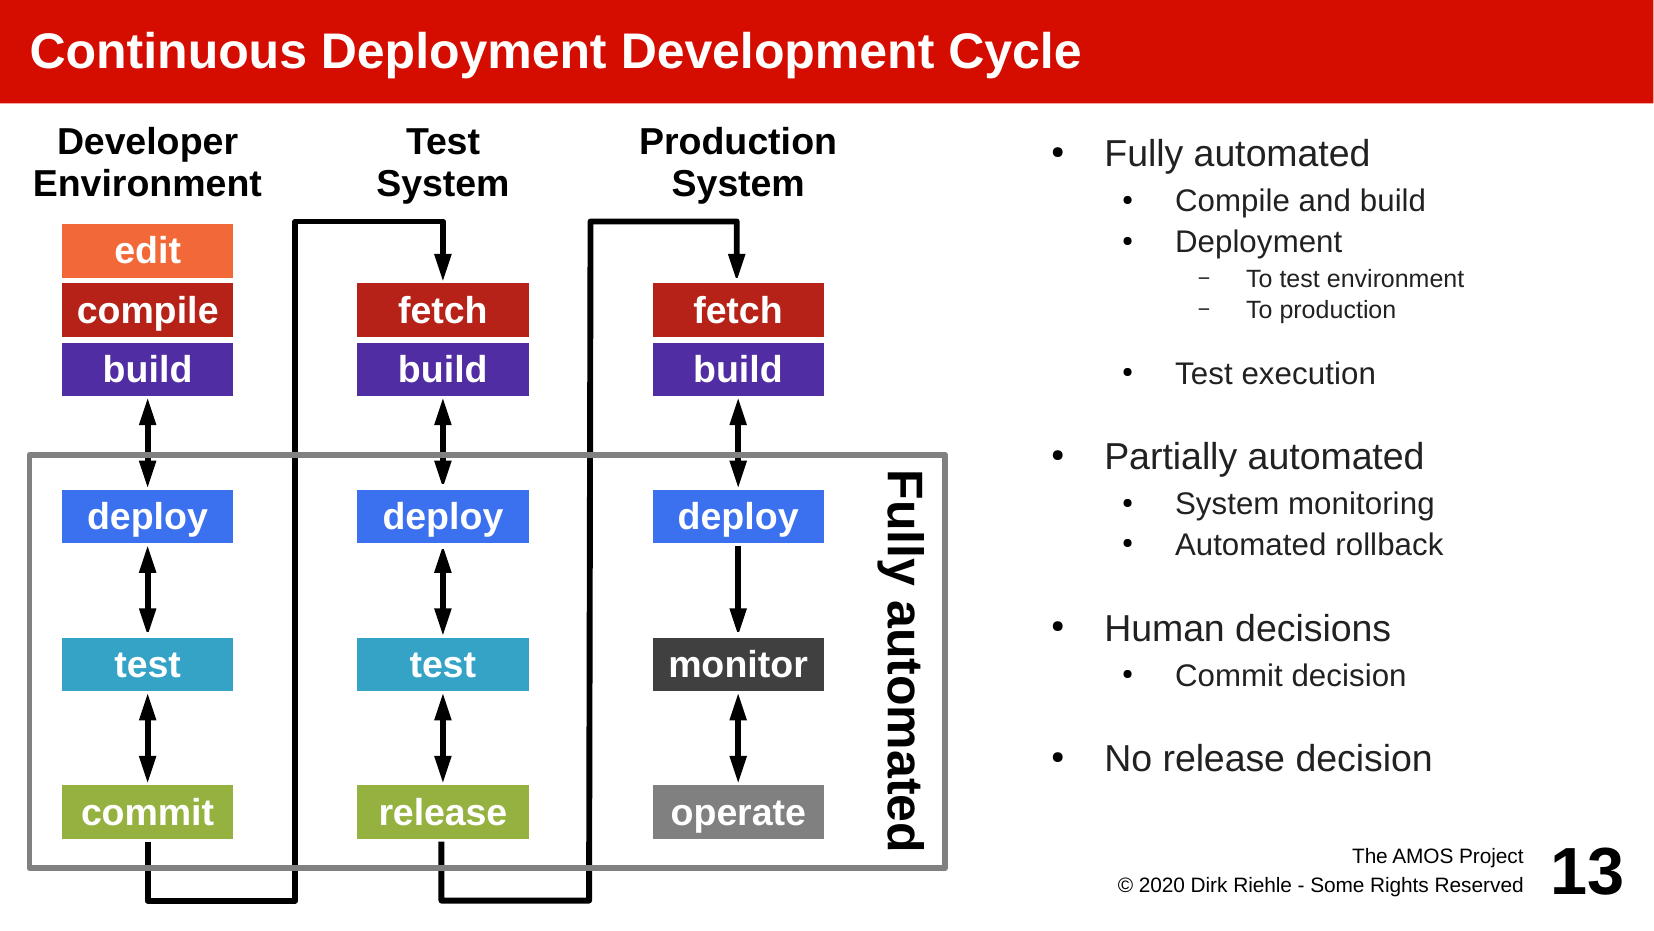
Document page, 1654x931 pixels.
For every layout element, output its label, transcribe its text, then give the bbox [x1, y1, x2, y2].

text_box deploy [649, 487, 826, 547]
text_box edit [59, 222, 237, 280]
text_box test [59, 634, 237, 694]
list Fully automated Compile and build Deployment To test environment To production Test execution Partially automated System monitoring Automated rollback Human decisions Commit decision No release decision [1033, 132, 1625, 798]
text_box Developer Environment [29, 103, 266, 222]
text_box build [649, 340, 827, 399]
text_box test [354, 634, 532, 694]
text_box build [354, 340, 532, 399]
text_box deploy [354, 487, 532, 547]
text_box Fully automated [826, 454, 945, 869]
text_box fetch [649, 280, 827, 340]
text_box Production System [620, 103, 857, 222]
text_box Test System [324, 103, 562, 222]
text_box build [59, 339, 237, 399]
text_box compile [59, 280, 237, 339]
text_box deploy [59, 487, 237, 547]
title Continuous Deployment Development Cycle [0, 0, 1654, 104]
text_box commit [59, 782, 237, 842]
text_box monitor [649, 634, 826, 694]
text_box fetch [354, 280, 532, 340]
text_box release [354, 782, 532, 842]
text_box operate [649, 782, 826, 842]
